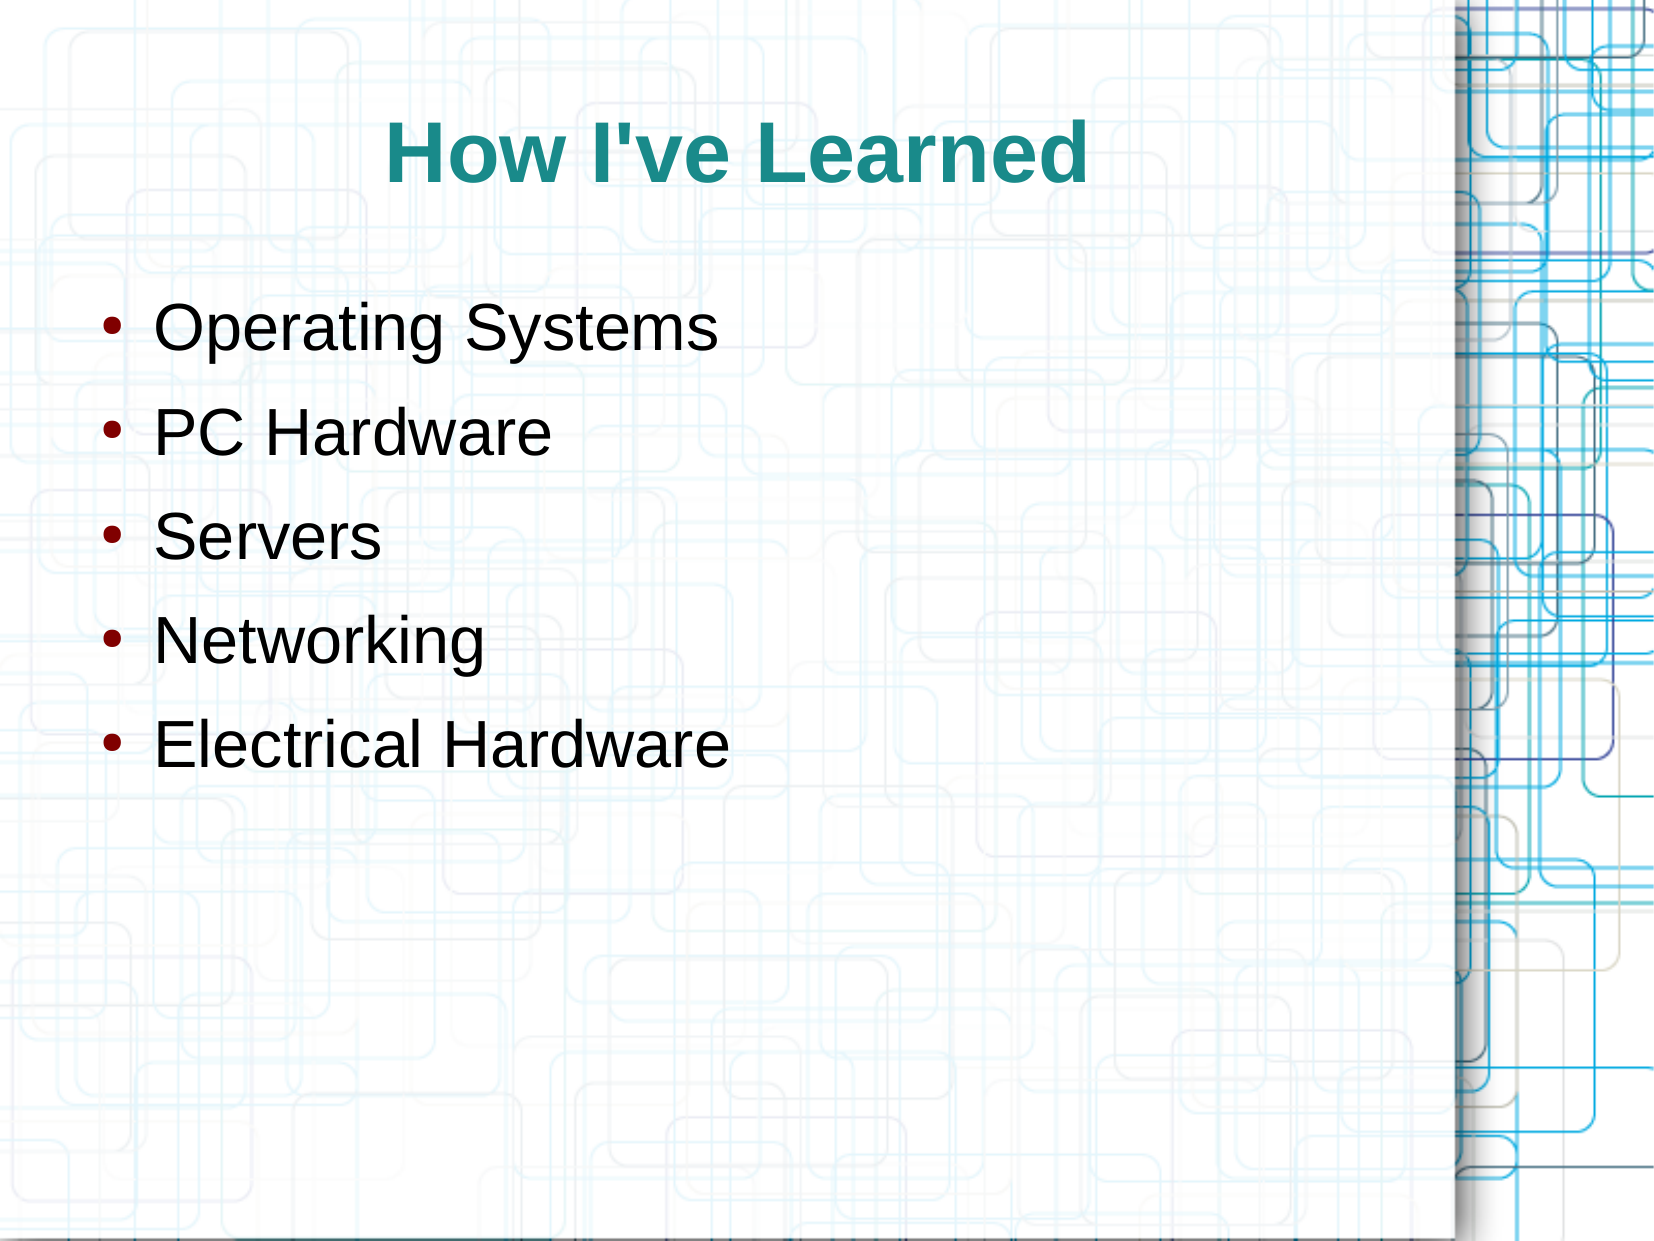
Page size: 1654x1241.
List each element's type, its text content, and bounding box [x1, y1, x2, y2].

picture [0, 0, 1654, 1241]
list Operating Systems PC Hardware Servers Networking Electrical Hardware [82, 290, 1538, 1010]
title How I've Learned [59, 49, 1418, 257]
